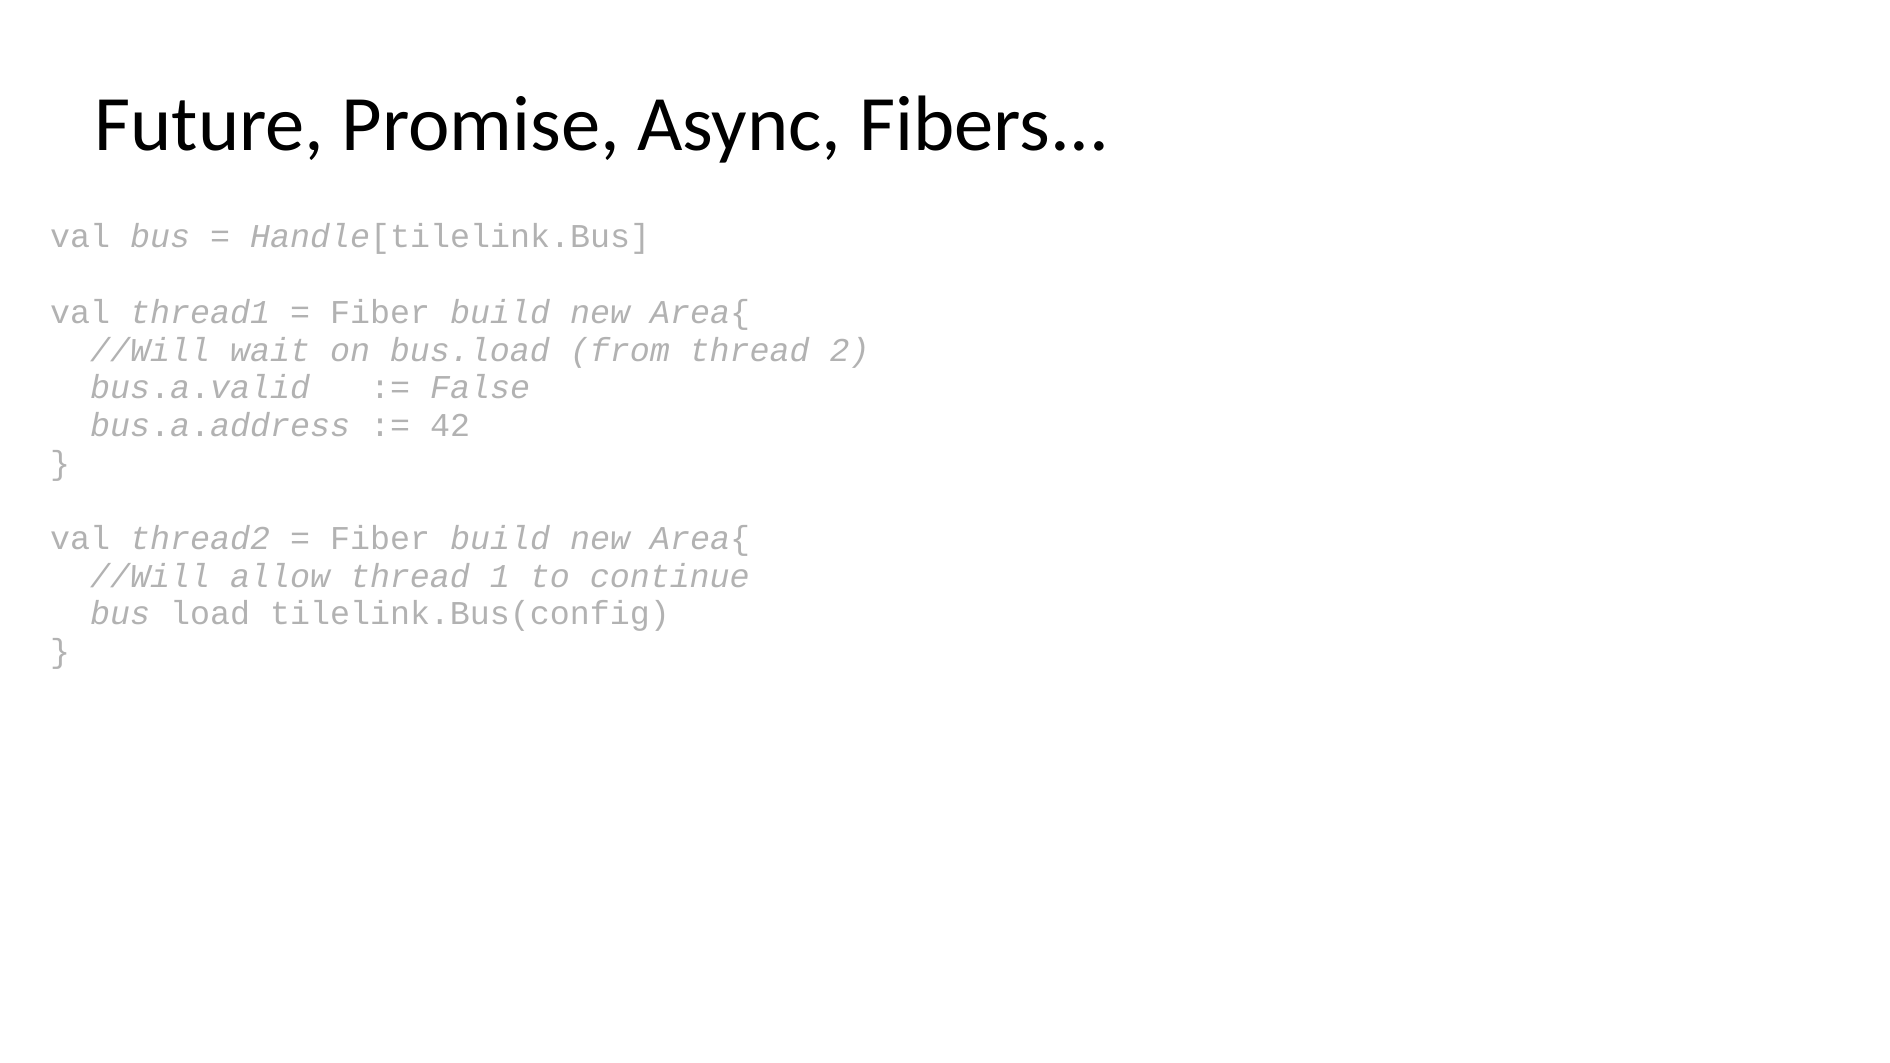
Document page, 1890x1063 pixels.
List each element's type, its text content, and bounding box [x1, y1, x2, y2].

title Future, Promise, Async, Fibers... [94, 42, 1796, 220]
text_box val bus = Handle[tilelink.Bus] val thread1 = Fiber build new Area{ //Will wait on bus.load (from thread 2) bus.a.valid := False bus.a.address := 42 } val thread2 = Fiber build new Area{ //Will allow thread 1 to continue bus load tilelink.Bus(config) } [35, 212, 1099, 1063]
